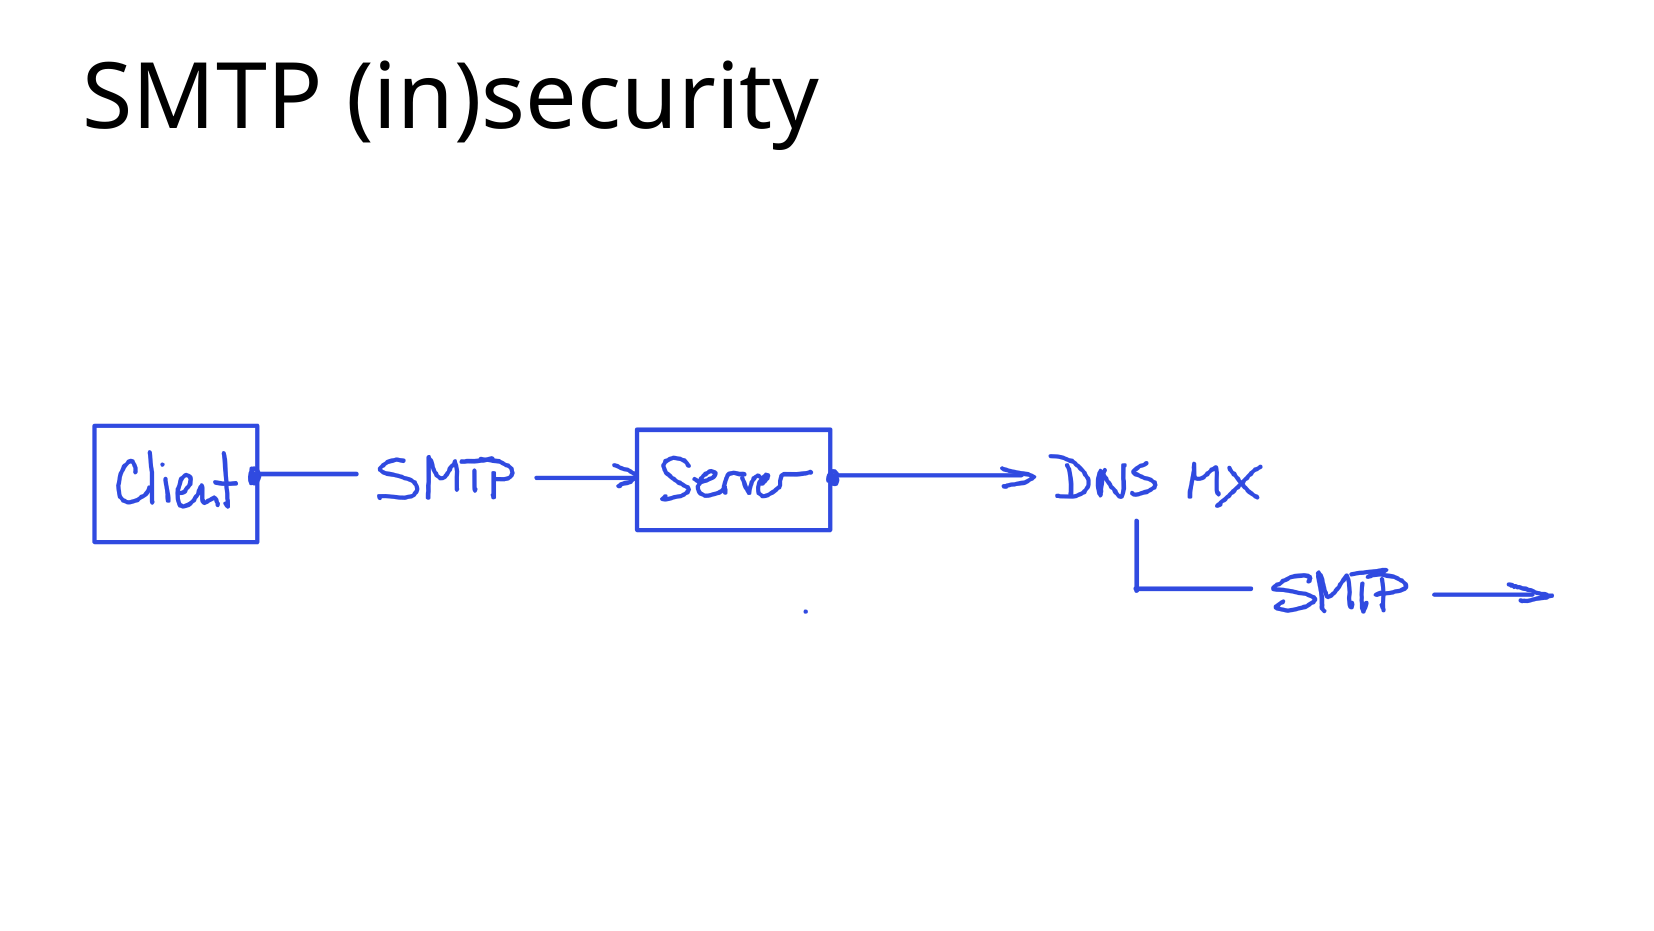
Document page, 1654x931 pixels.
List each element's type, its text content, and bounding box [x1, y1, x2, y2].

title SMTP (in)security [82, 37, 1571, 150]
picture [82, 410, 1571, 640]
